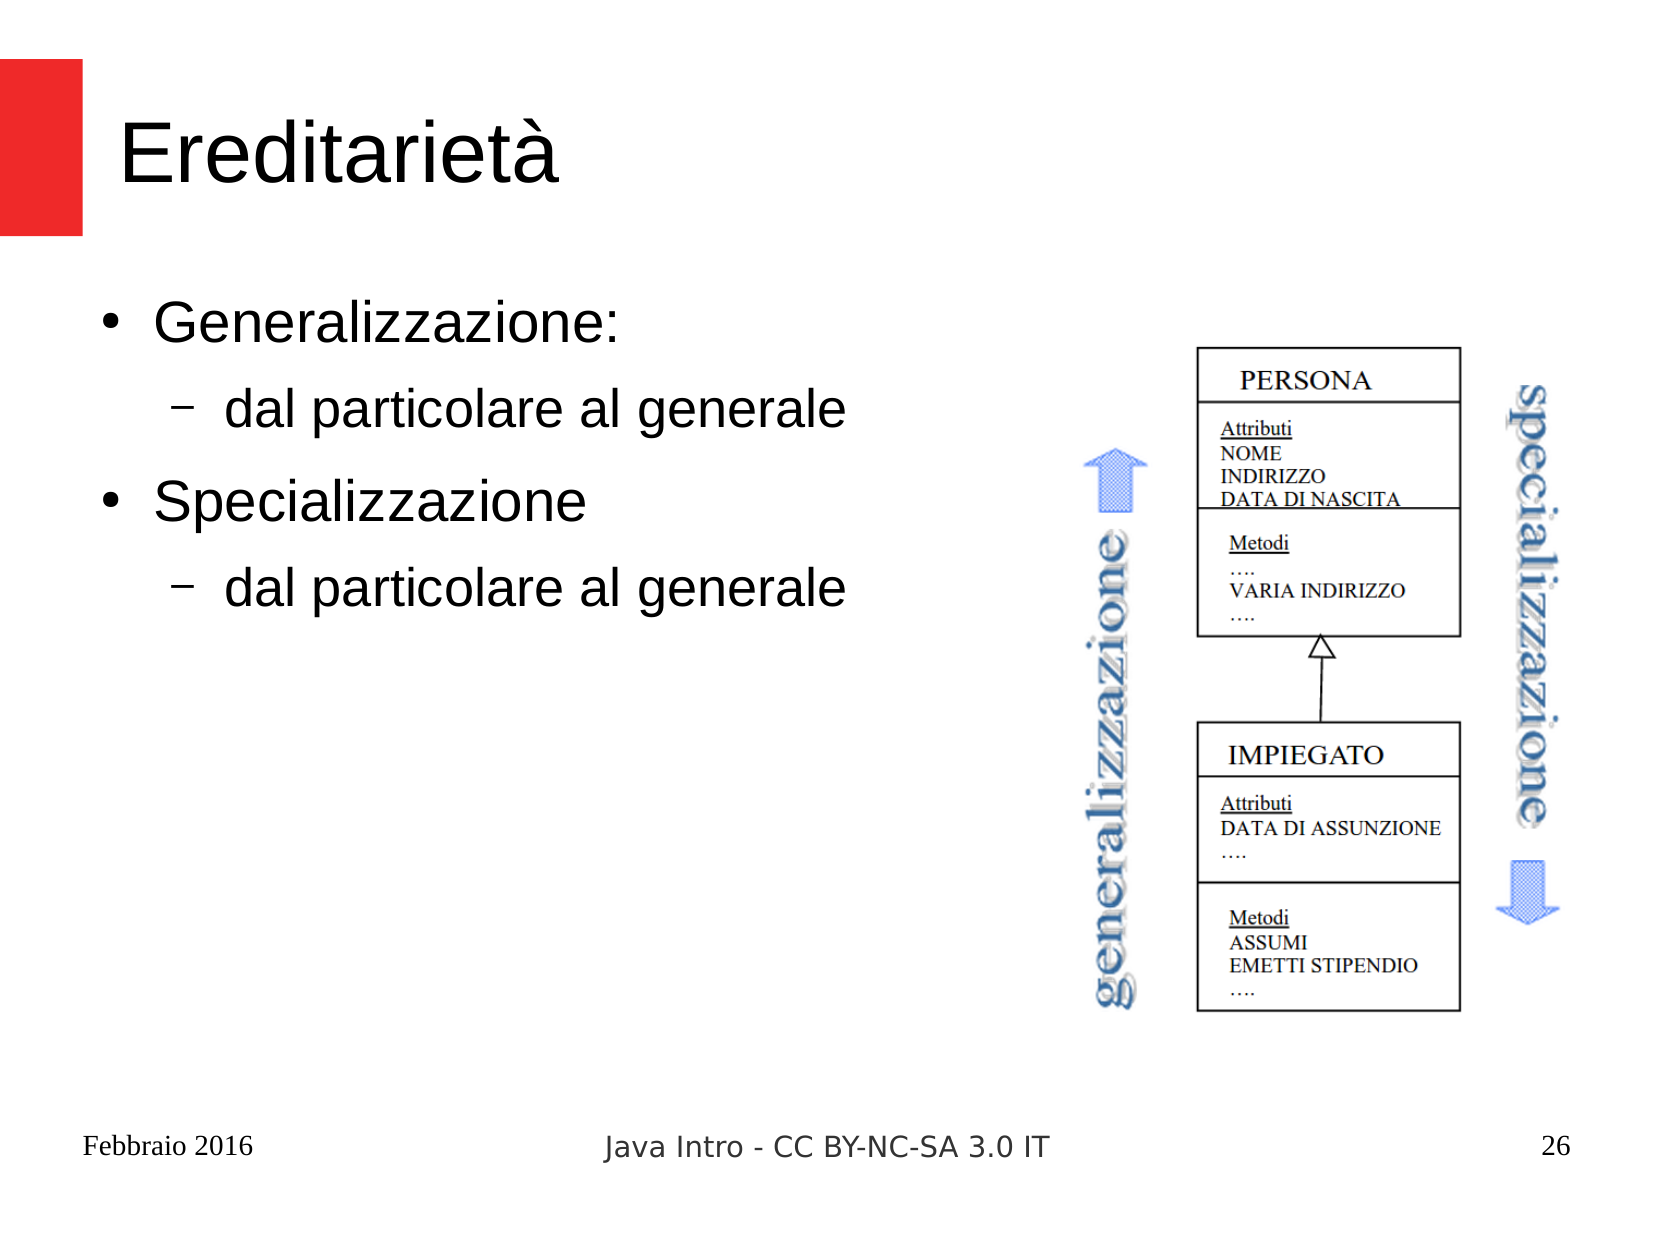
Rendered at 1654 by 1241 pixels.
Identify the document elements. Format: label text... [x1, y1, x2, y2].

list Generalizzazione: dal particolare al generale Specializzazione dal particolare al generale [82, 290, 1571, 1010]
picture [1016, 298, 1607, 1040]
title Ereditarietà [118, 49, 1607, 257]
